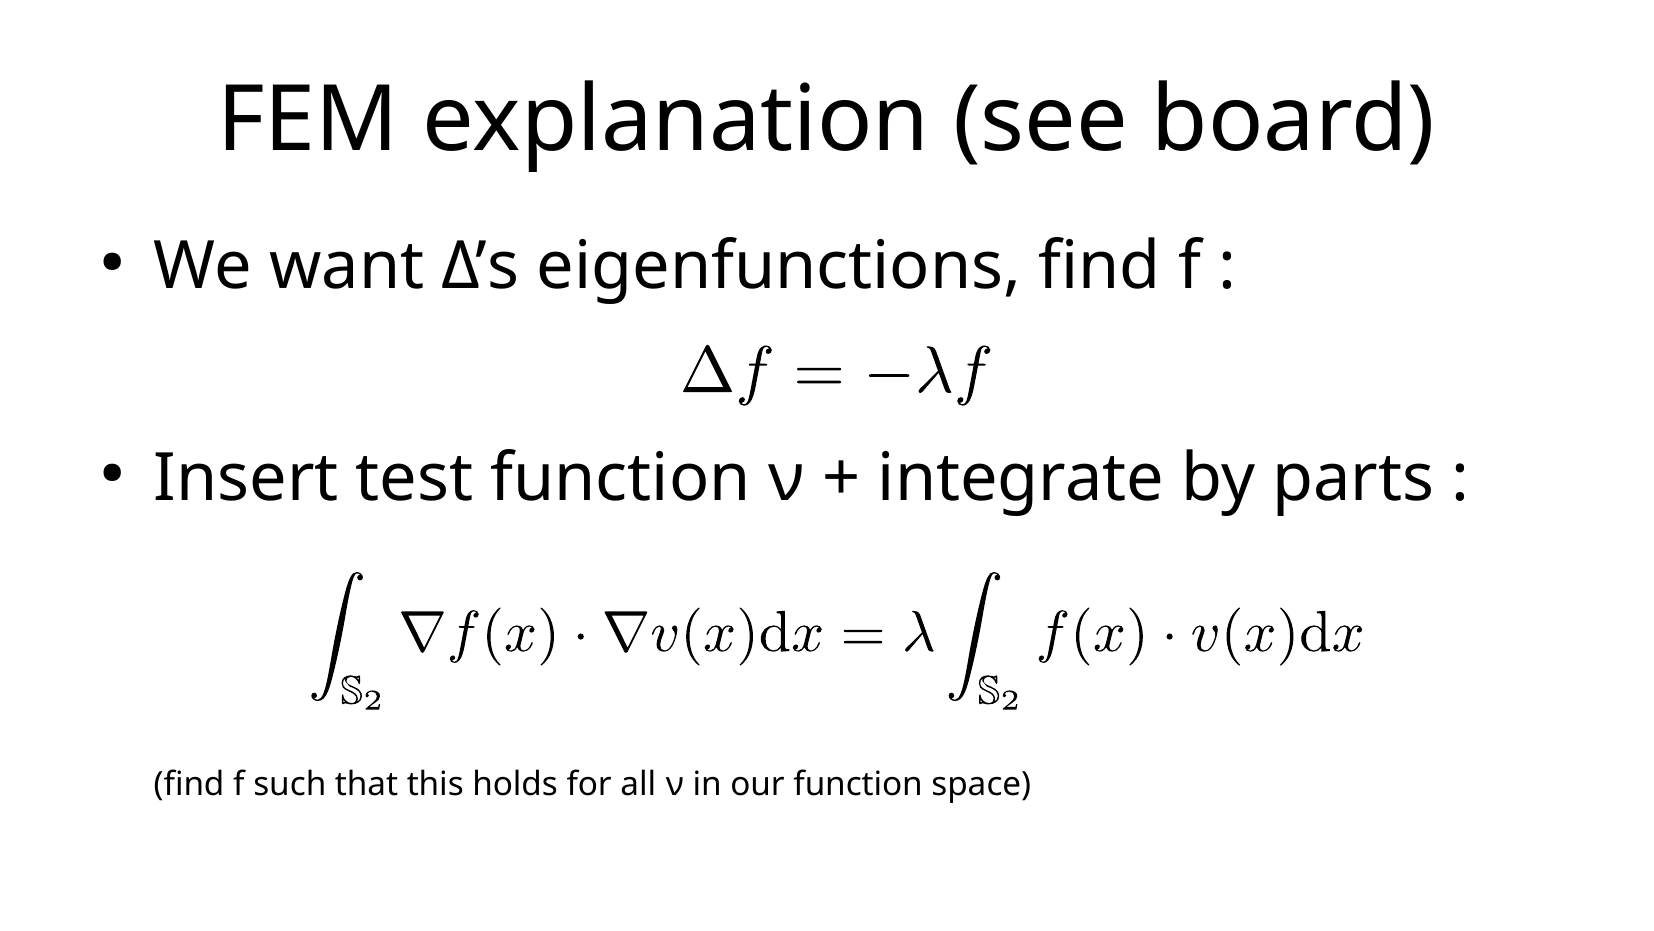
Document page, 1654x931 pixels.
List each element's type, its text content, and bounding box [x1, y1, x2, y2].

picture [677, 342, 993, 409]
title FEM explanation (see board) [82, 37, 1571, 193]
picture [305, 569, 1365, 712]
list We want Δ’s eigenfunctions, find f : Insert test function ν + integrate by parts : (find f such that this holds for all ν in our function space) [82, 217, 1571, 931]
